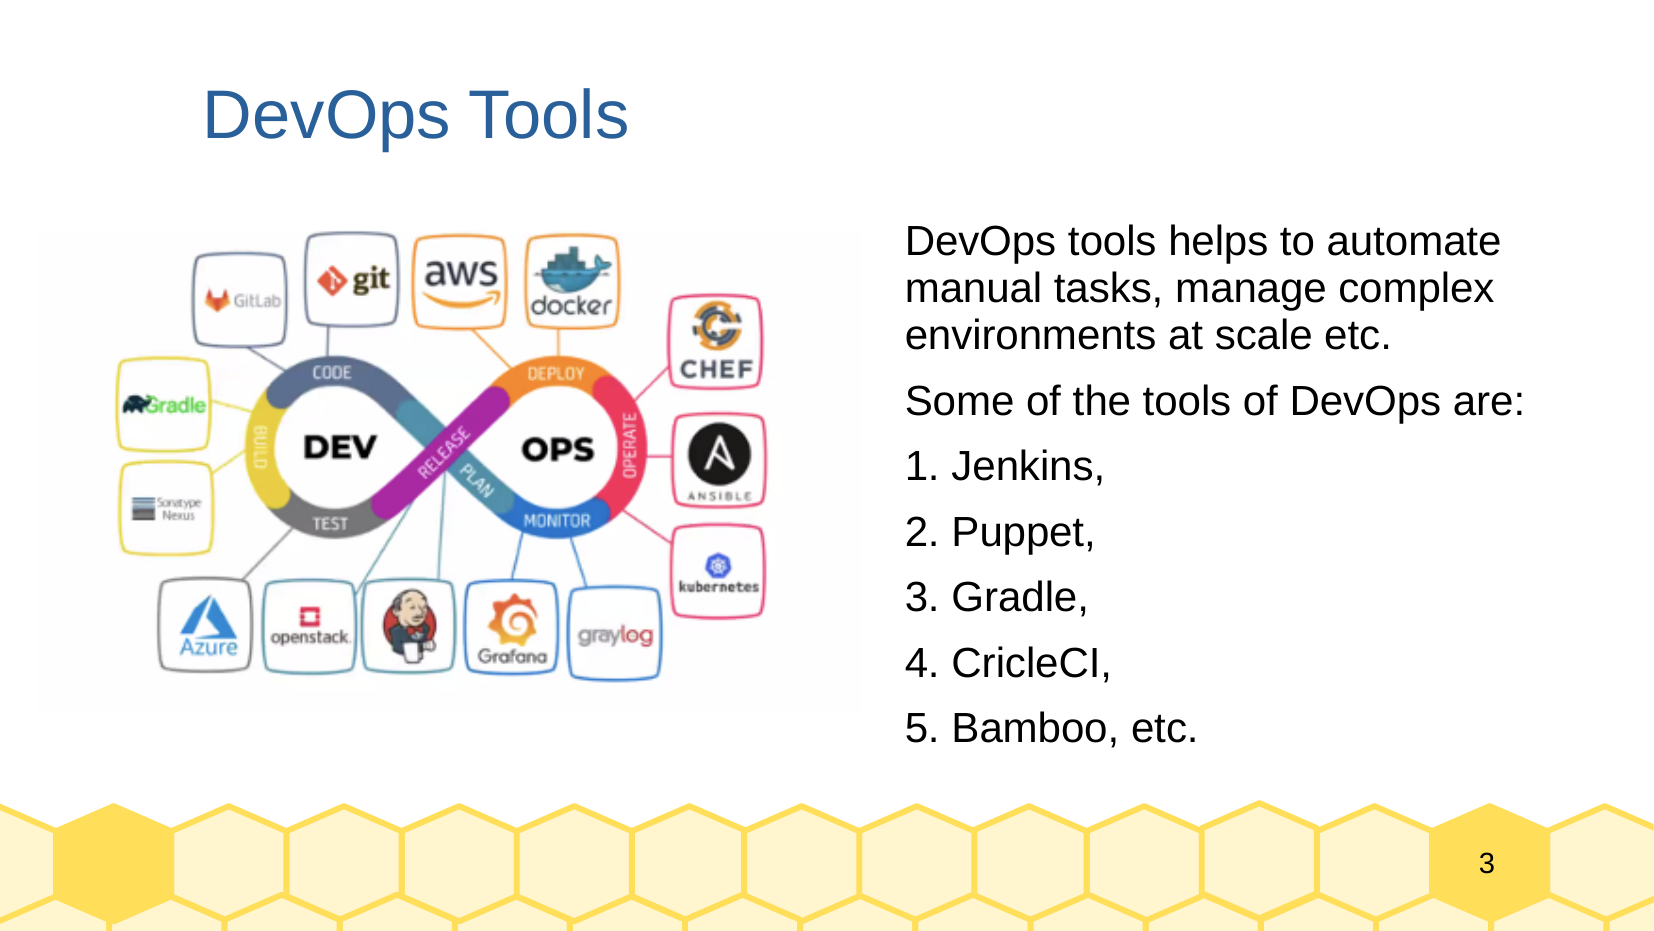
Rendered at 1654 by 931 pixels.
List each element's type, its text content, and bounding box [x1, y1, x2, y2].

list DevOps tools helps to automate manual tasks, manage complex environments at scale etc. Some of the tools of DevOps are: 1. Jenkins, 2. Puppet, 3. Gradle, 4. CricleCI, 5. Bamboo, etc. [845, 217, 1572, 758]
picture [37, 230, 861, 713]
title DevOps Tools [82, 37, 751, 193]
